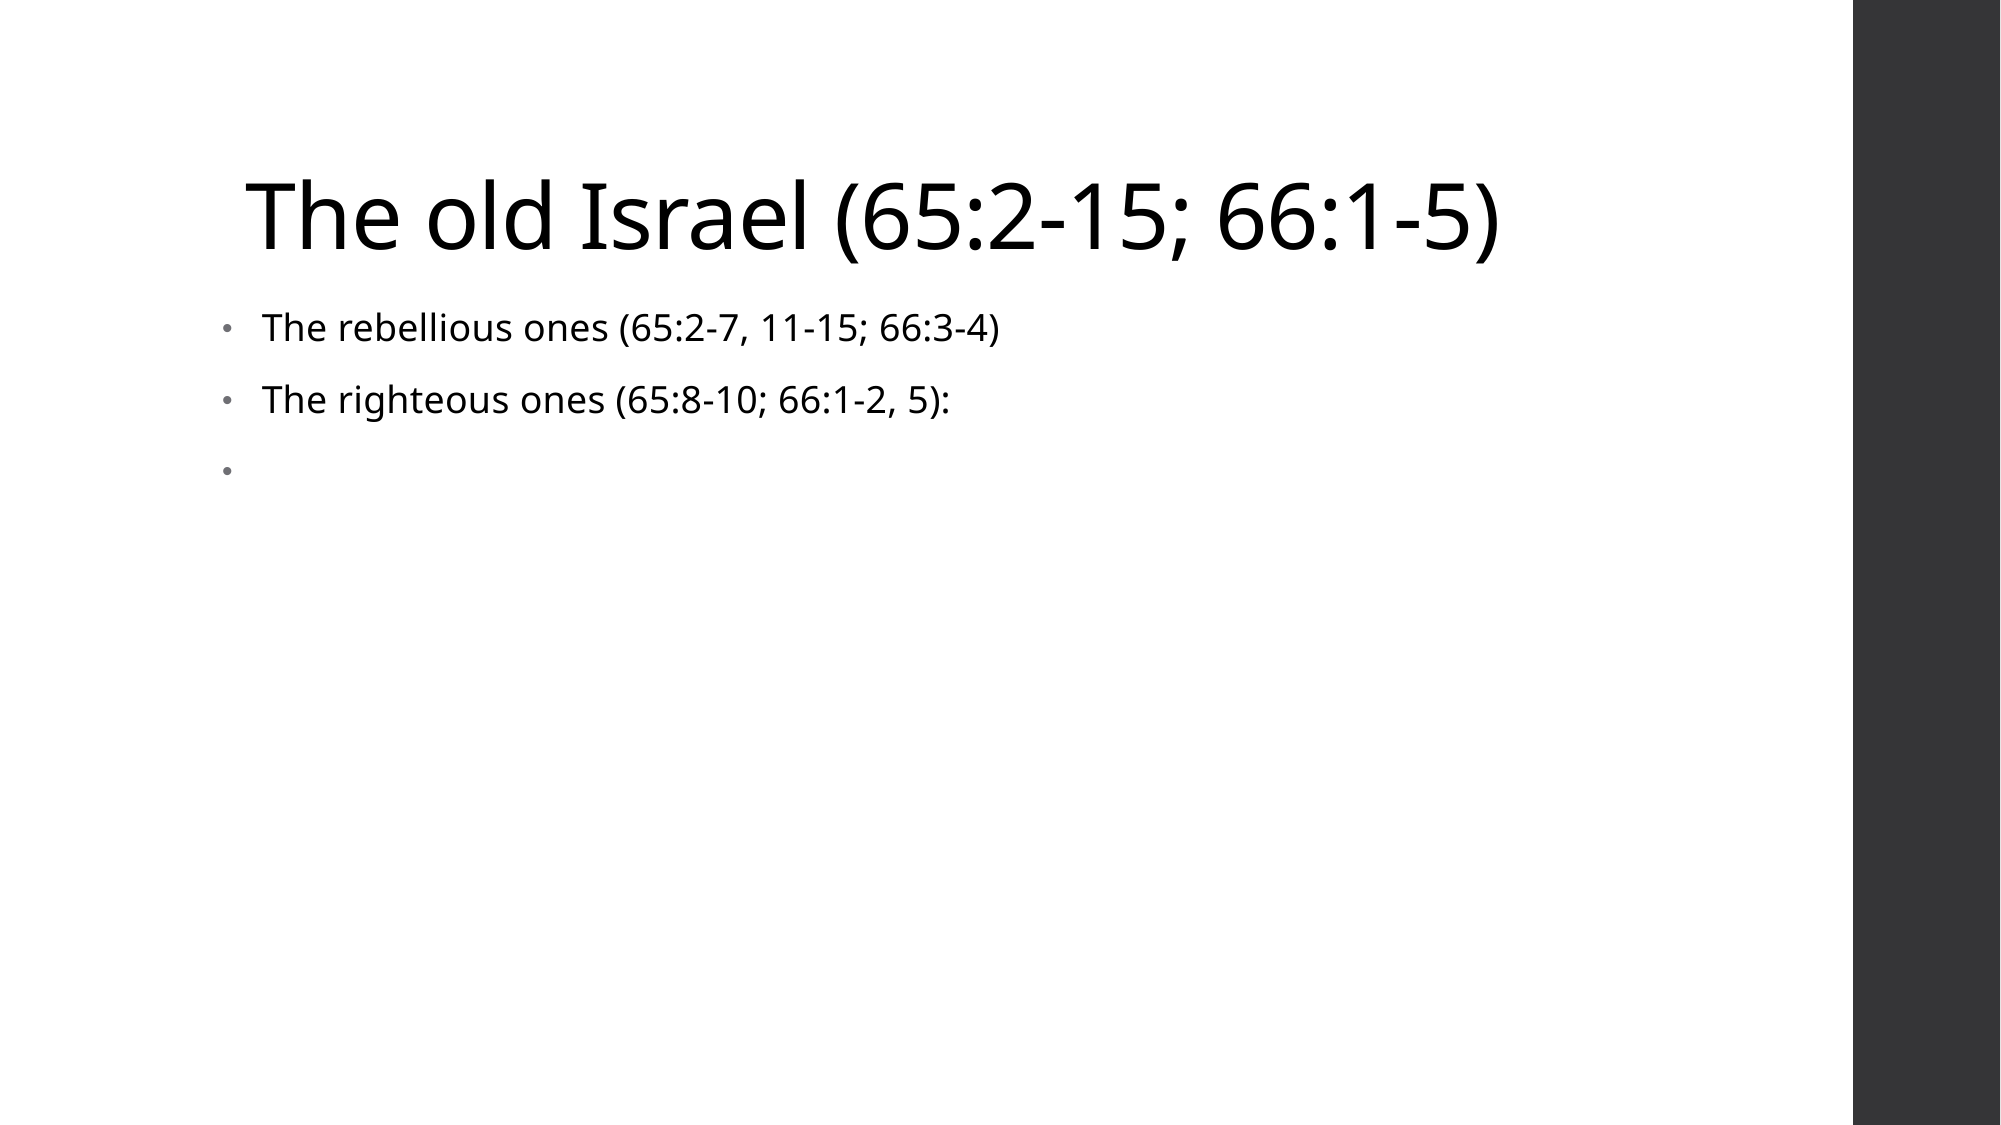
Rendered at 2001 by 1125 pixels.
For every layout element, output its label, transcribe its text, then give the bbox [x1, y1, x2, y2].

list The rebellious ones (65:2-7, 11-15; 66:3-4) The righteous ones (65:8-10; 66:1-2, 5): [206, 299, 1617, 1014]
title The old Israel (65:2-15; 66:1-5) [206, 60, 1797, 278]
